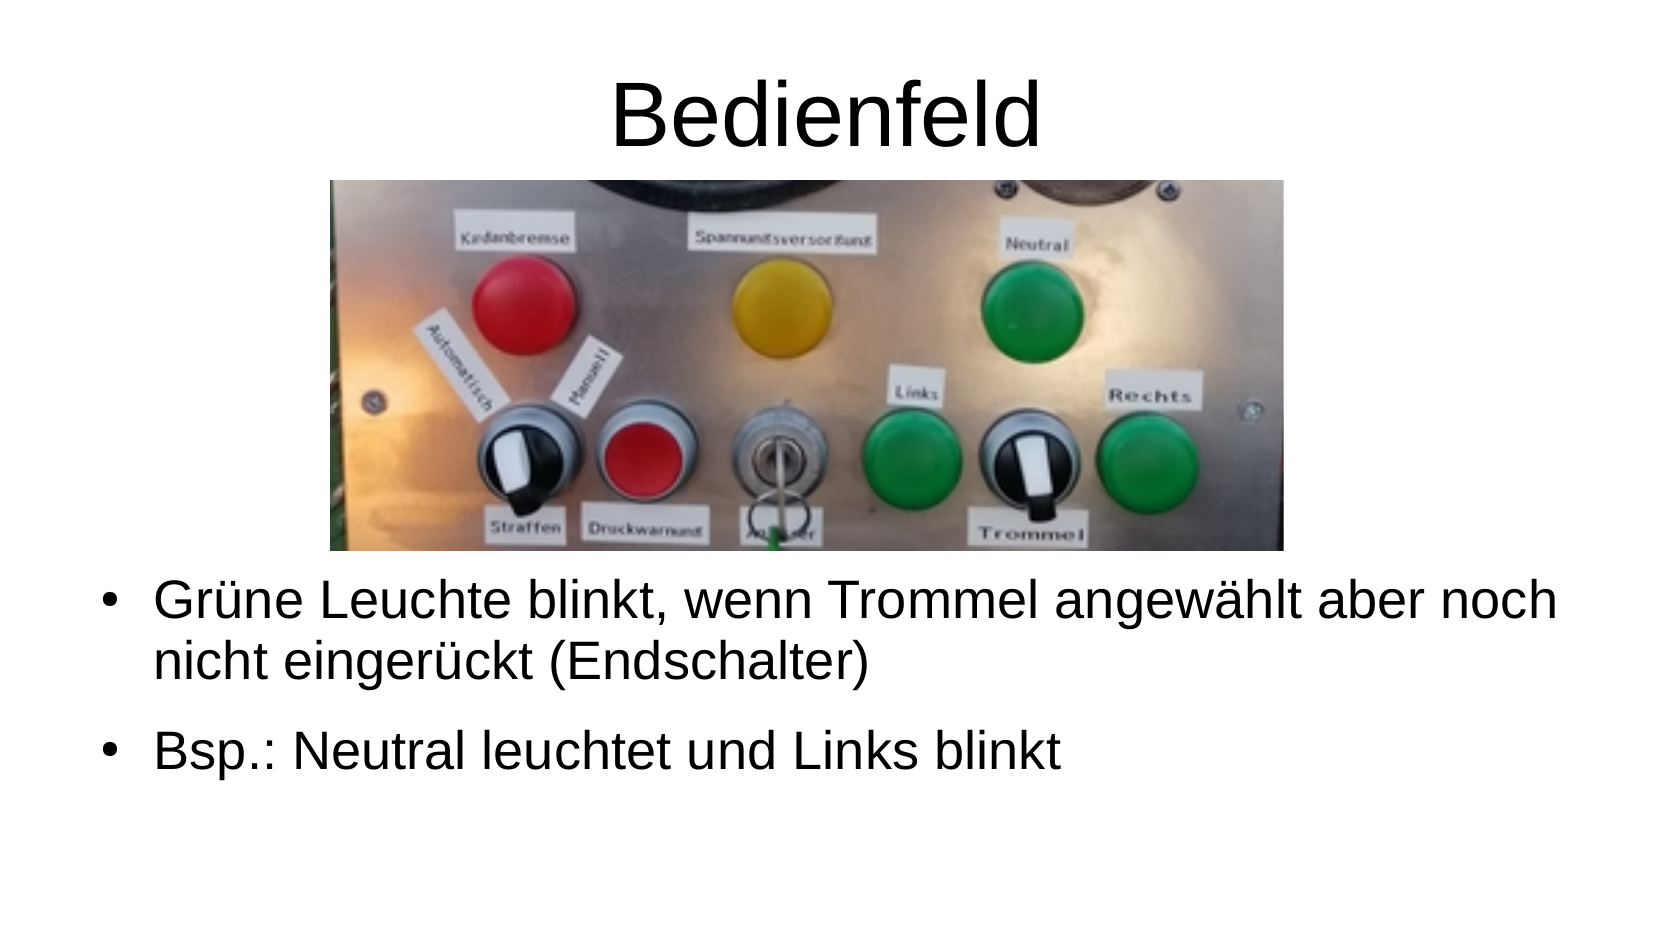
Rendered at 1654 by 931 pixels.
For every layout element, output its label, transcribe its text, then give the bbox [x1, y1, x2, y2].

title Bedienfeld [82, 37, 1571, 193]
picture [330, 180, 1284, 551]
list Grüne Leuchte blinkt, wenn Trommel angewählt aber noch nicht eingerückt (Endschalter) Bsp.: Neutral leuchtet und Links blinkt [82, 570, 1571, 916]
